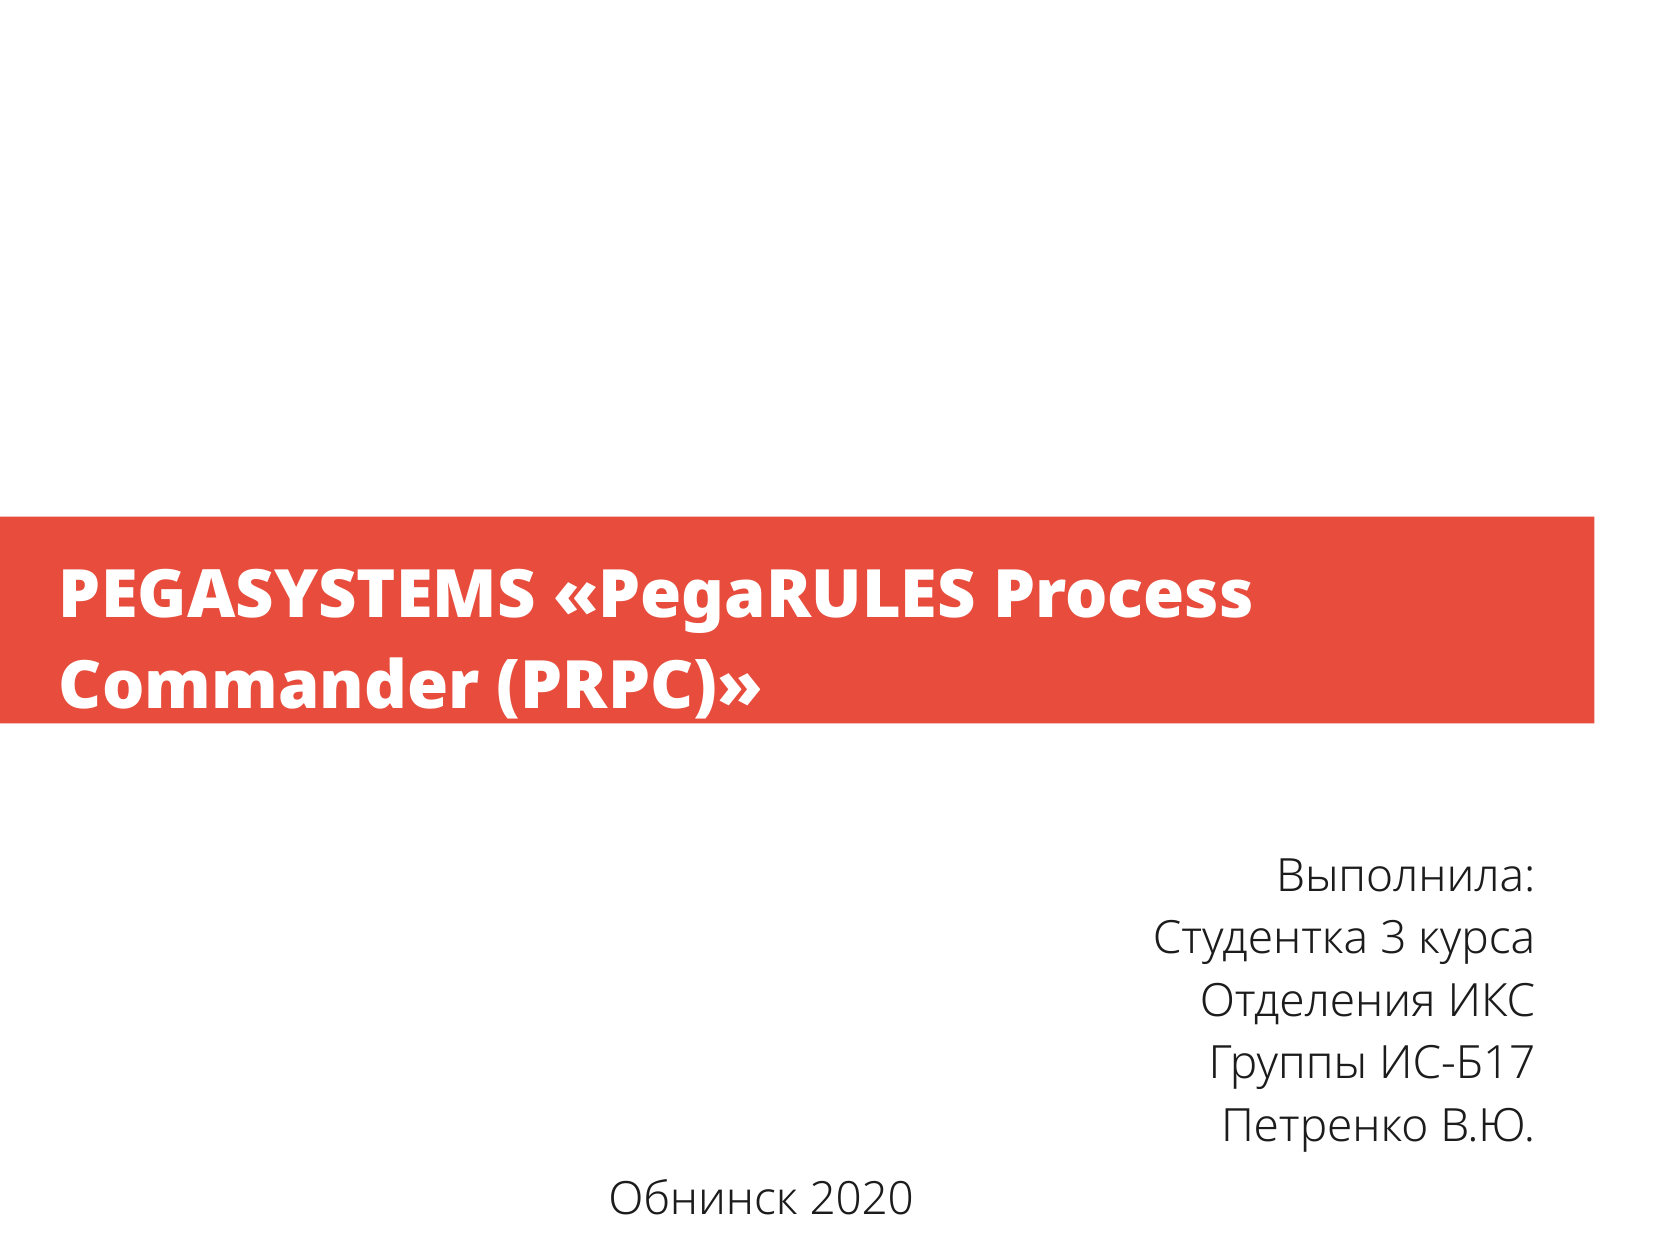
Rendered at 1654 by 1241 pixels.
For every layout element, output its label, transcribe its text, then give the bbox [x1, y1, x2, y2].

title PEGASYSTEMS «PegaRULES Process Commander (PRPC)» [59, 546, 1595, 694]
subtitle Выполнила: Студентка 3 курса Отделения ИКС Группы ИС-Б17 Петренко В.Ю. [1152, 779, 1630, 1193]
text_box Обнинск 2020 [608, 1165, 1170, 1229]
